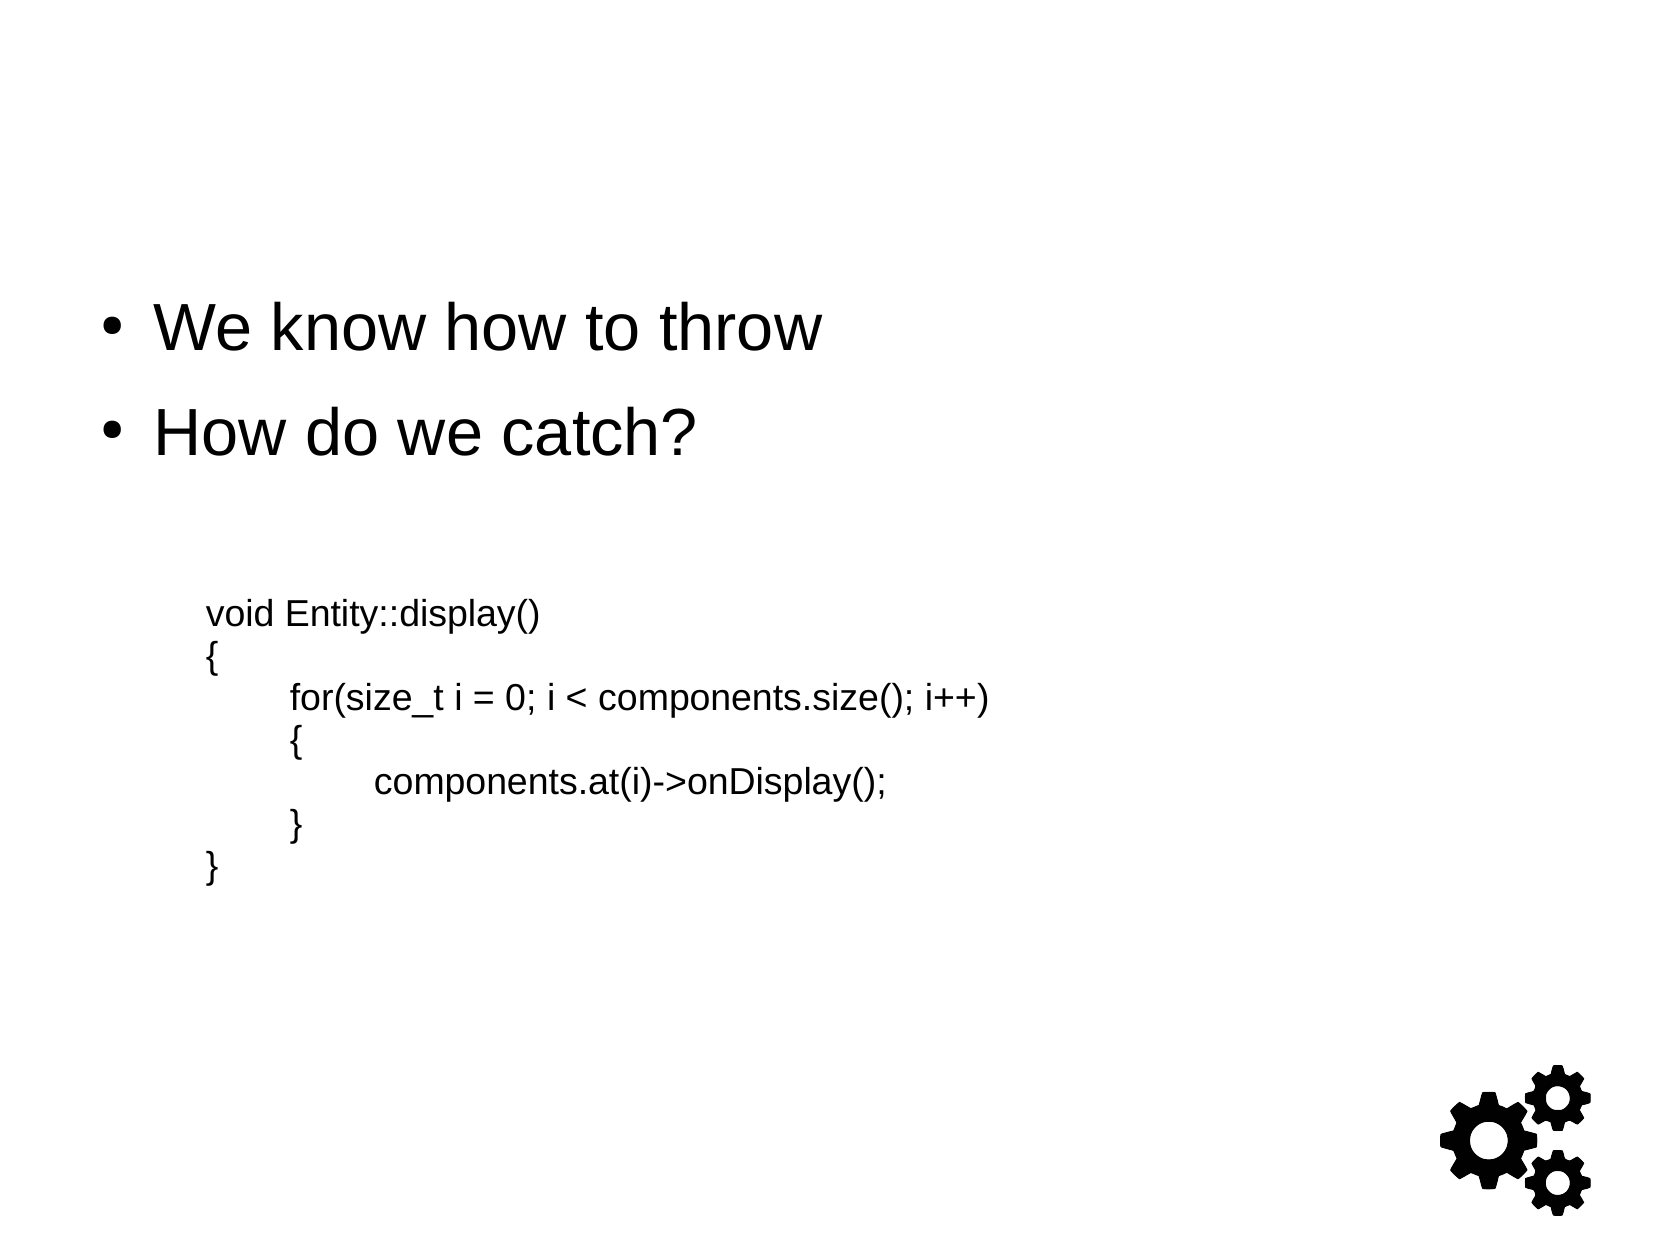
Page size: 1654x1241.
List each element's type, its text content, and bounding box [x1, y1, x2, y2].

list We know how to throw How do we catch? [82, 290, 1571, 1010]
picture [1440, 1065, 1591, 1216]
text_box void Entity::display() { for(size_t i = 0; i < components.size(); i++) { components.at(i)->onDisplay(); } } [191, 585, 1006, 894]
